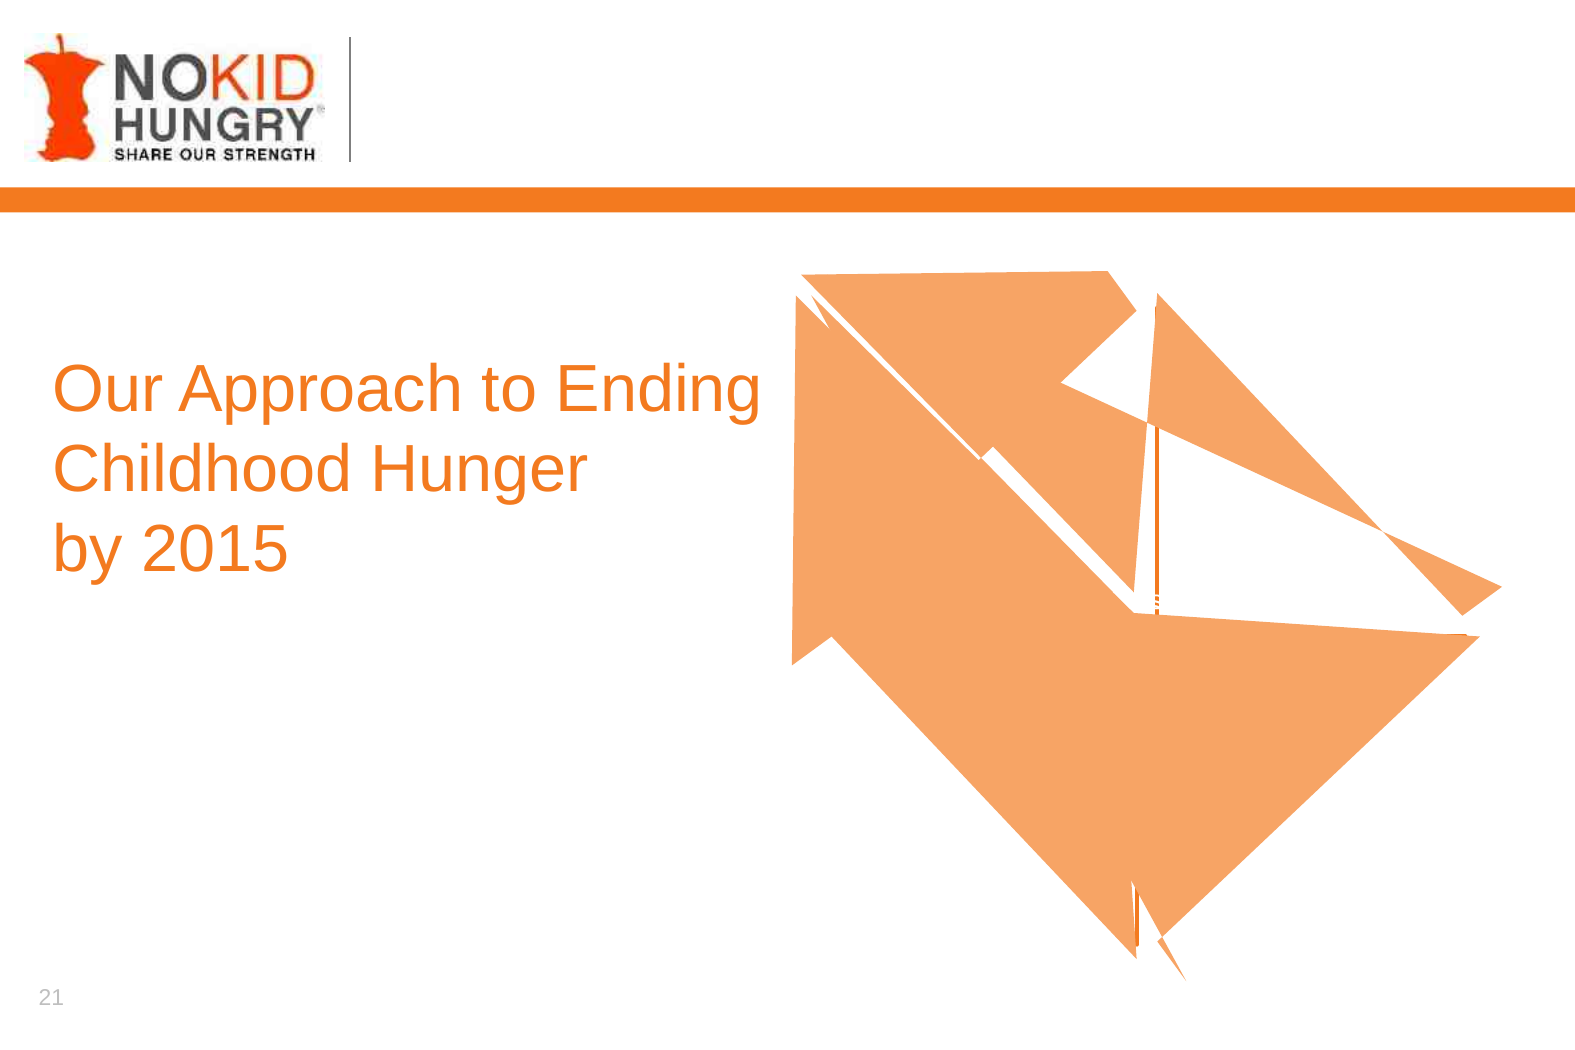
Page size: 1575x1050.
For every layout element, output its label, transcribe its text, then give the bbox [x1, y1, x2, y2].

text_box [1331, 508, 1503, 616]
picture [24, 33, 325, 162]
text_box [801, 271, 1137, 337]
text_box [1052, 508, 1141, 593]
text_box [795, 295, 854, 337]
text_box [791, 508, 1480, 982]
text_box [1153, 293, 1199, 337]
title Our Approach to Ending Childhood Hunger by 2015 [37, 337, 1495, 508]
